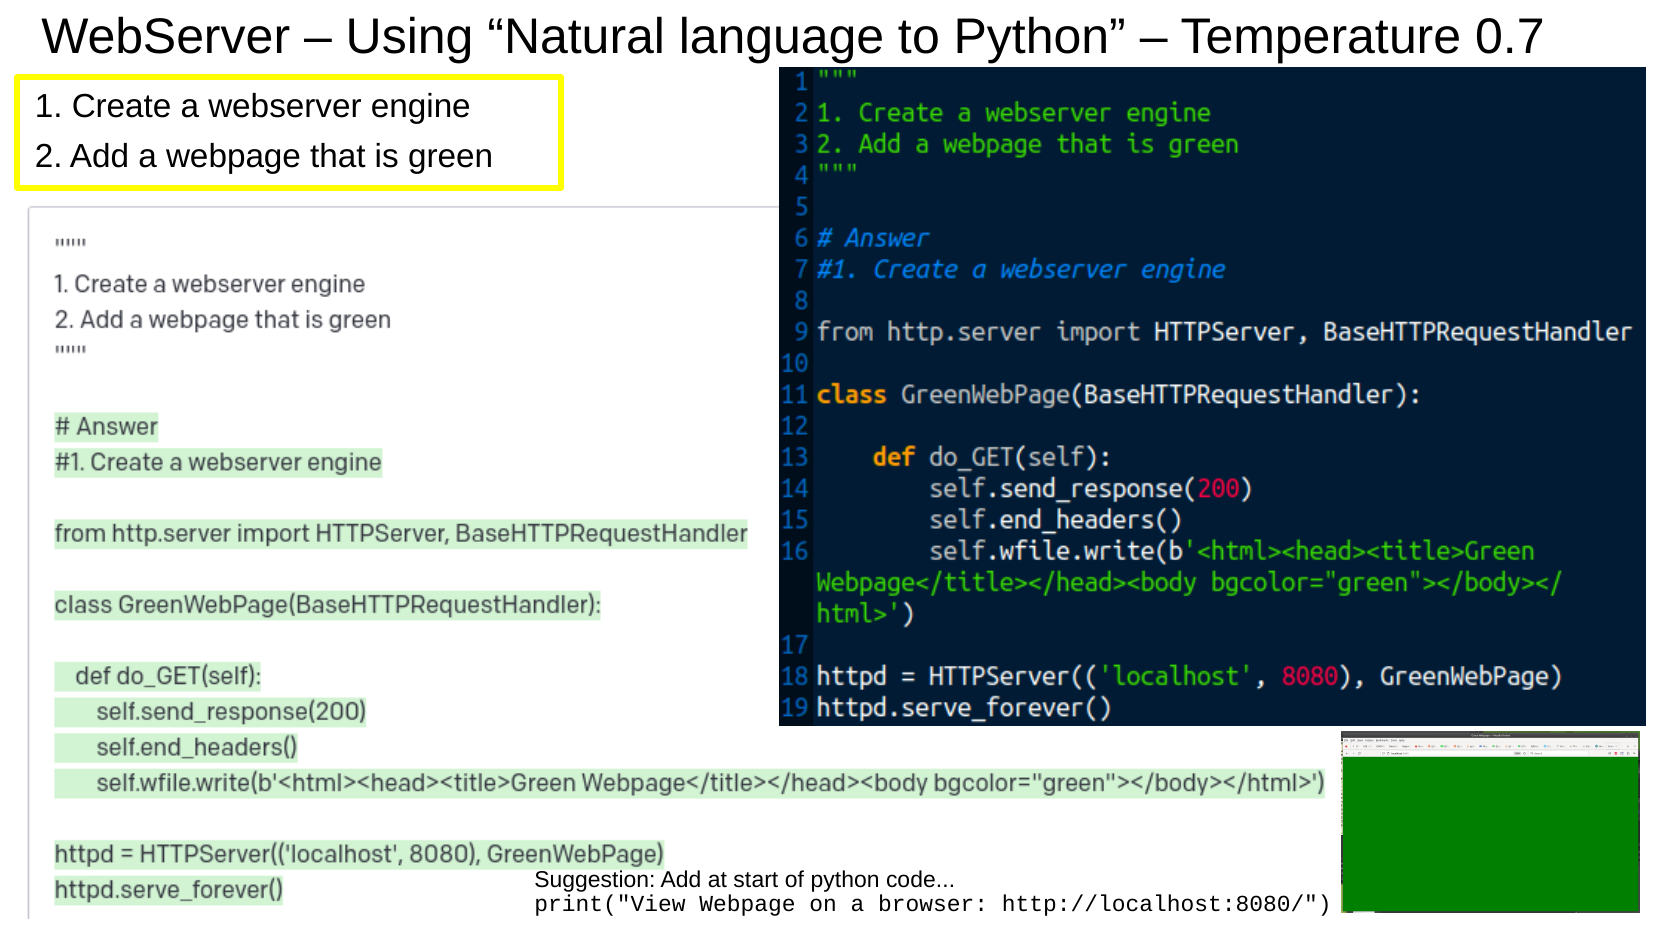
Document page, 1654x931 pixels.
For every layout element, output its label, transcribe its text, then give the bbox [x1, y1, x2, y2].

picture [1341, 731, 1640, 913]
title WebServer – Using “Natural language to Python” – Temperature 0.7 [41, 0, 1646, 93]
text_box Suggestion: Add at start of python code... print("View Webpage on a browser: http://localhost:8080/") [519, 859, 1360, 931]
text_box 1. Create a webserver engine 2. Add a webpage that is green [17, 77, 561, 188]
picture [22, 67, 1646, 919]
